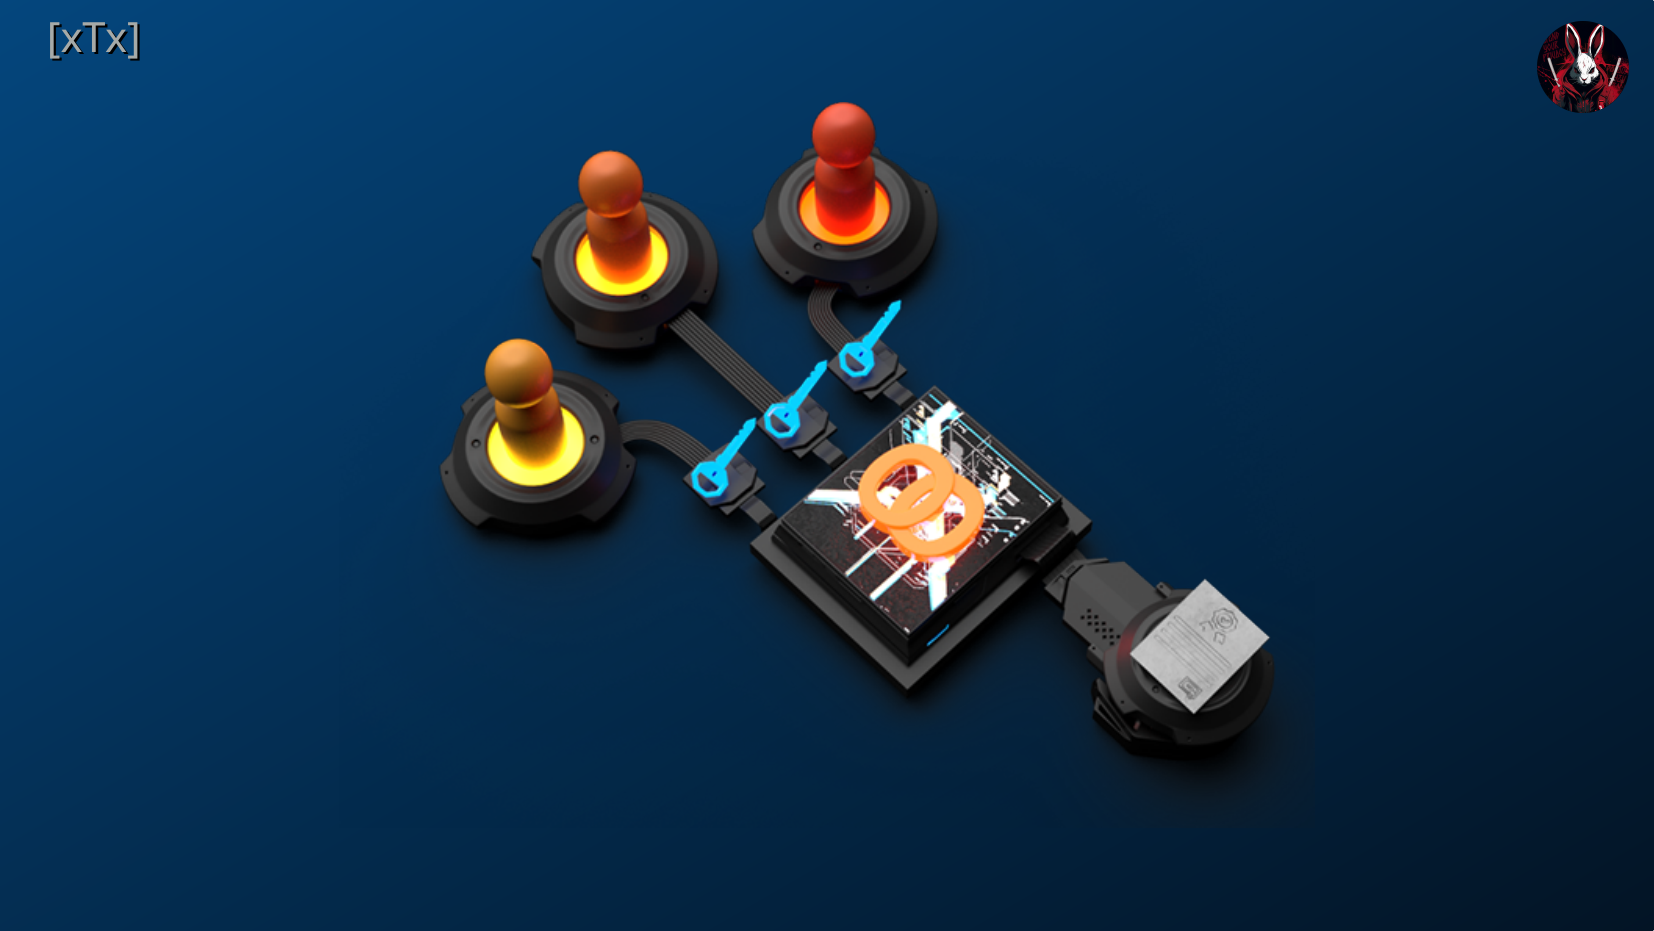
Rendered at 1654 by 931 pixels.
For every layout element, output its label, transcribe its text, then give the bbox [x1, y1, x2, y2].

picture [339, 102, 1315, 828]
picture [1537, 21, 1629, 113]
text_box [xTx] [0, 0, 188, 76]
